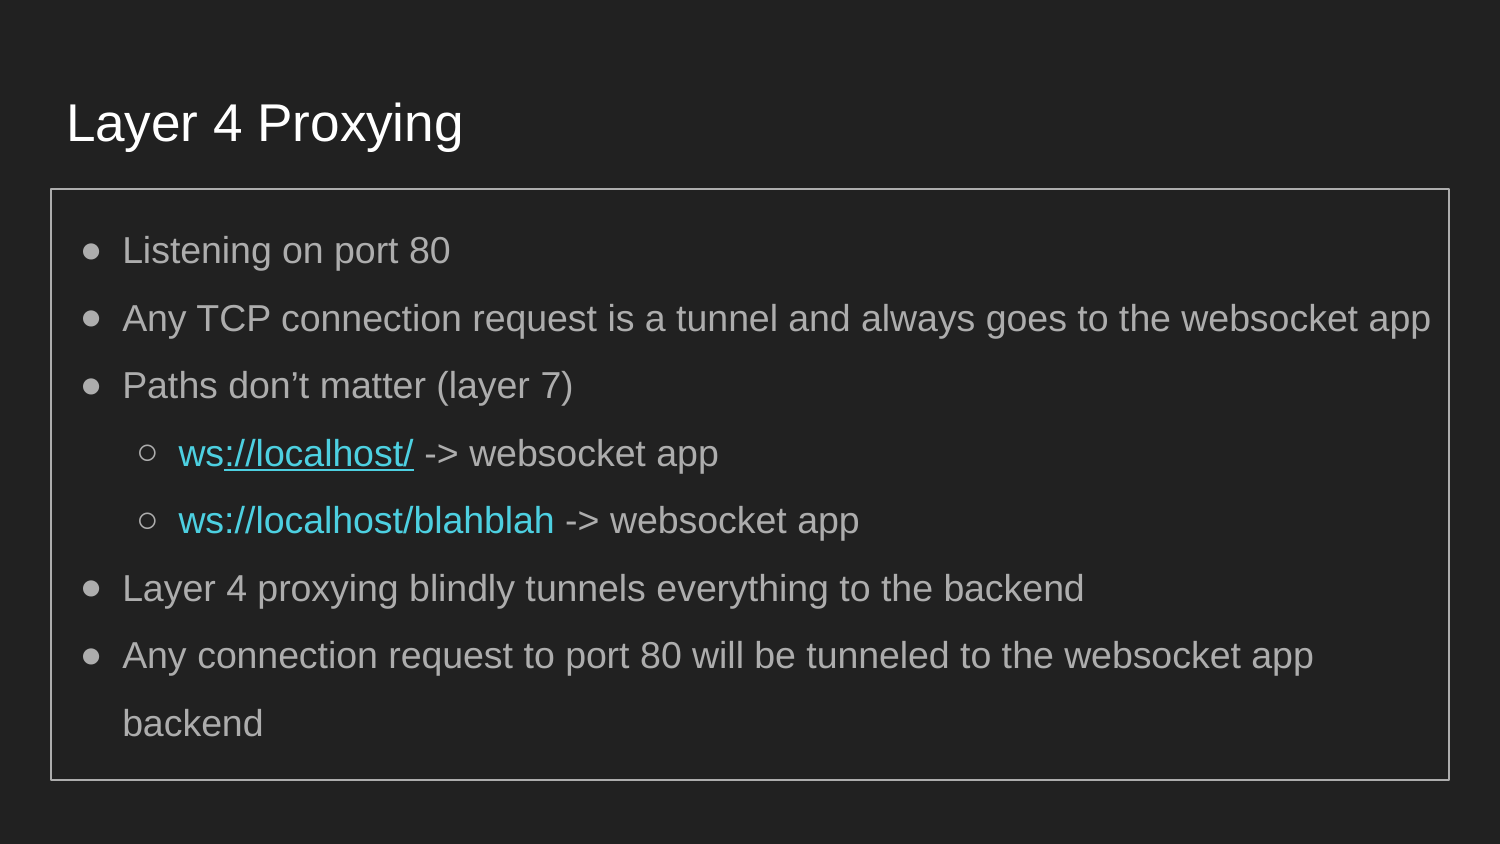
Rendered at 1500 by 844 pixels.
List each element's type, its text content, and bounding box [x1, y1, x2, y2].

list Listening on port 80 Any TCP connection request is a tunnel and always goes to the websocket app Paths don’t matter (layer 7) ws://localhost/ -> websocket app ws://localhost/blahblah -> websocket app Layer 4 proxying blindly tunnels everything to the backend Any connection request to port 80 will be tunneled to the websocket app backend [51, 189, 1449, 780]
title Layer 4 Proxying [51, 72, 1449, 167]
